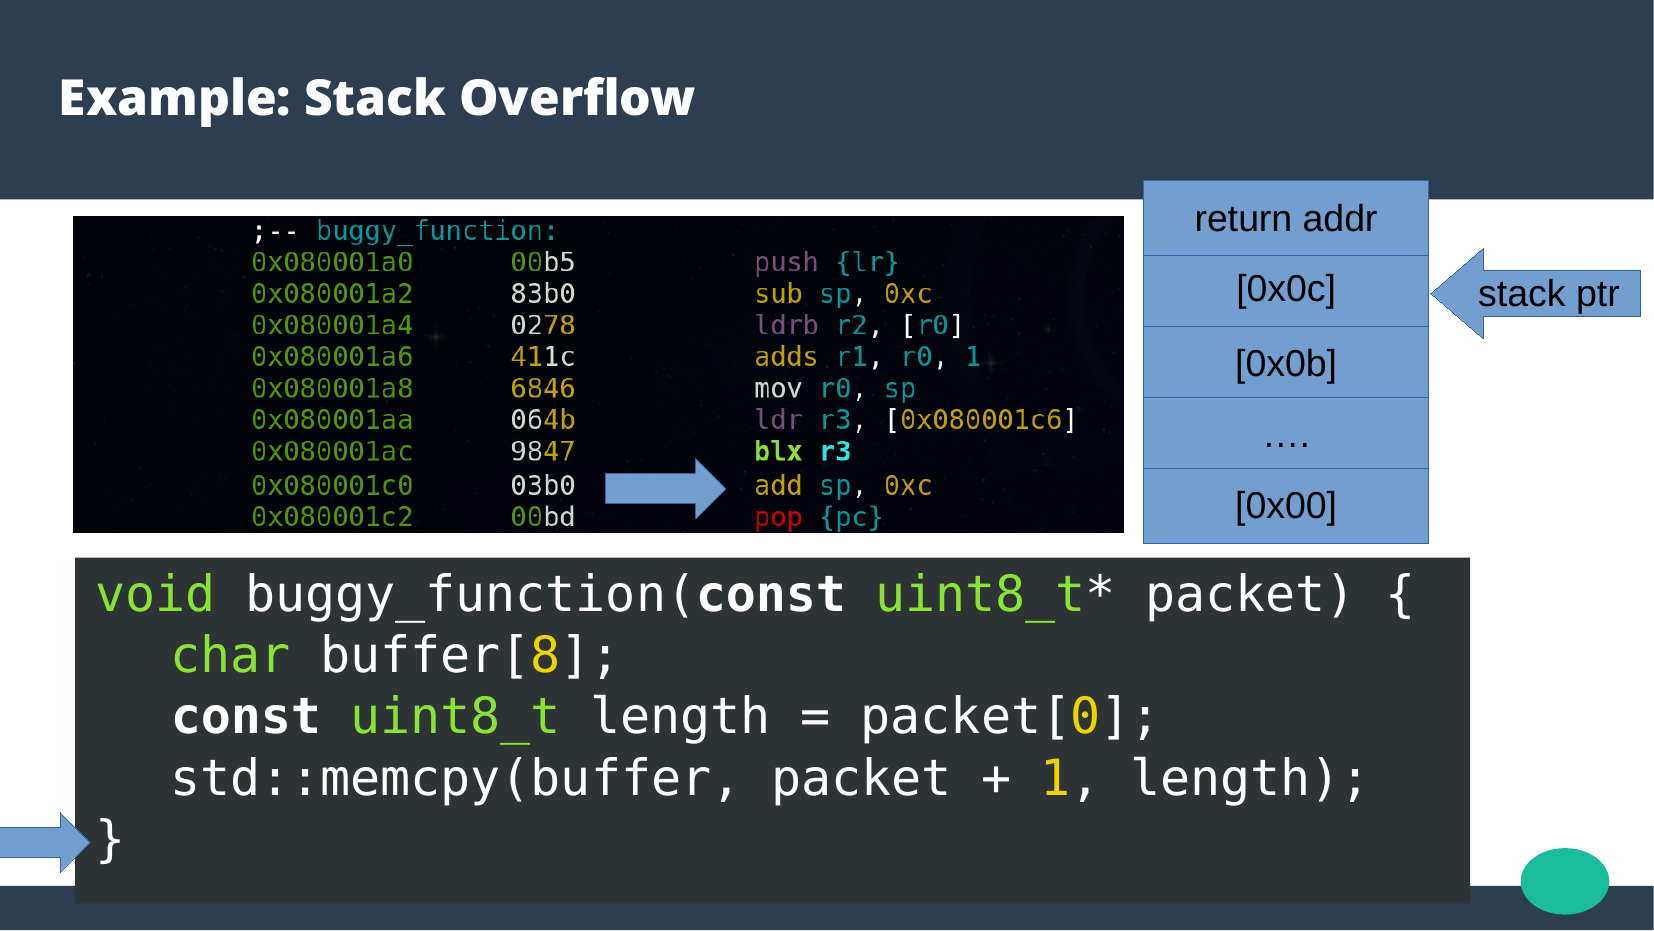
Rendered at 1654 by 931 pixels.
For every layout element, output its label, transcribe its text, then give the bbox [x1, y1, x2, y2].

text_box [0, 812, 91, 873]
text_box return addr [1143, 180, 1429, 256]
text_box [0x00] [1143, 468, 1429, 544]
text_box void buggy_function(const uint8_t* packet) { char buffer[8]; const uint8_t length = packet[0]; std::memcpy(buffer, packet + 1, length); } [75, 557, 1471, 904]
picture [73, 216, 1124, 533]
text_box [0x0c] [1143, 256, 1429, 326]
text_box stack ptr [1430, 248, 1641, 339]
text_box …. [1143, 397, 1429, 468]
text_box [605, 458, 726, 519]
text_box [0x0b] [1143, 326, 1429, 397]
title Example: Stack Overflow [59, 37, 1595, 155]
